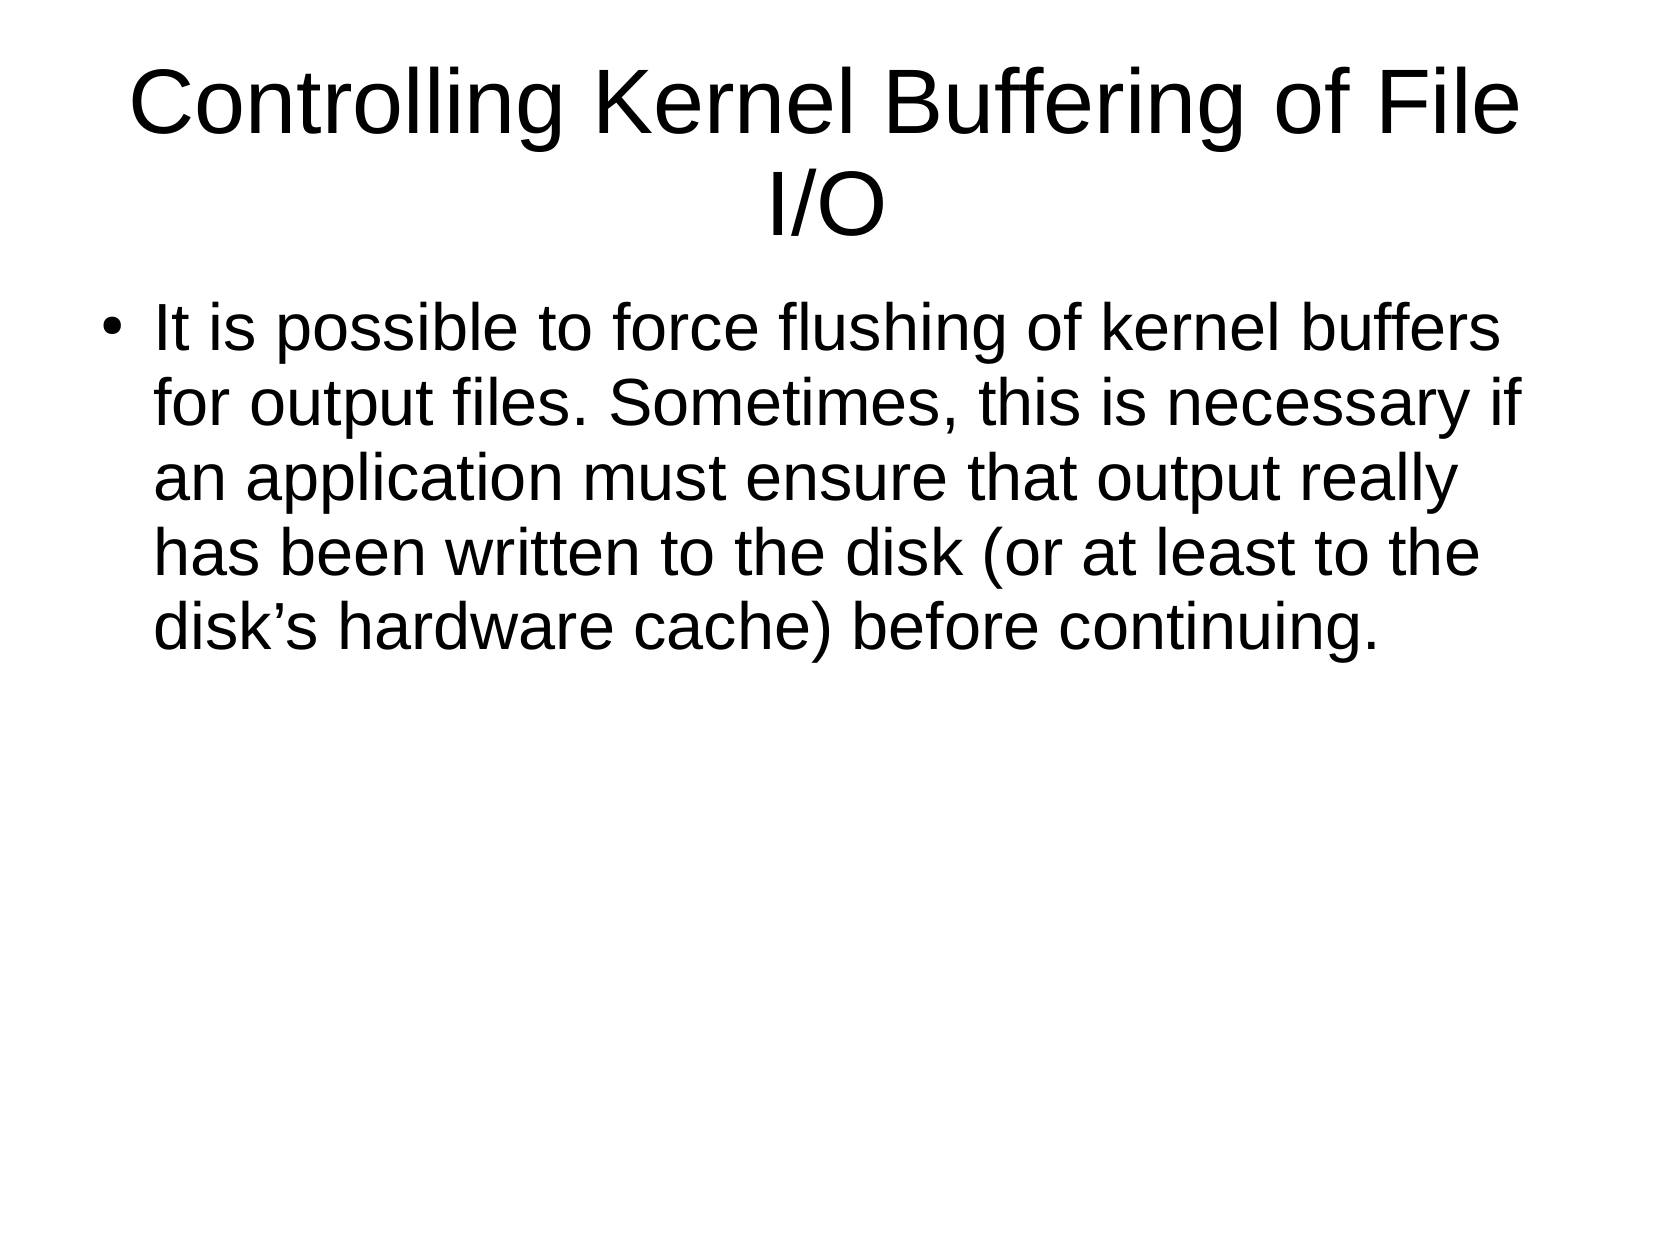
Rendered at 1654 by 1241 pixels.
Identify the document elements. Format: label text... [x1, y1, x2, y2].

list It is possible to force flushing of kernel buffers for output files. Sometimes, this is necessary if an application must ensure that output really has been written to the disk (or at least to the disk’s hardware cache) before continuing. [82, 290, 1571, 1010]
title Controlling Kernel Buffering of File I/O [82, 49, 1571, 257]
